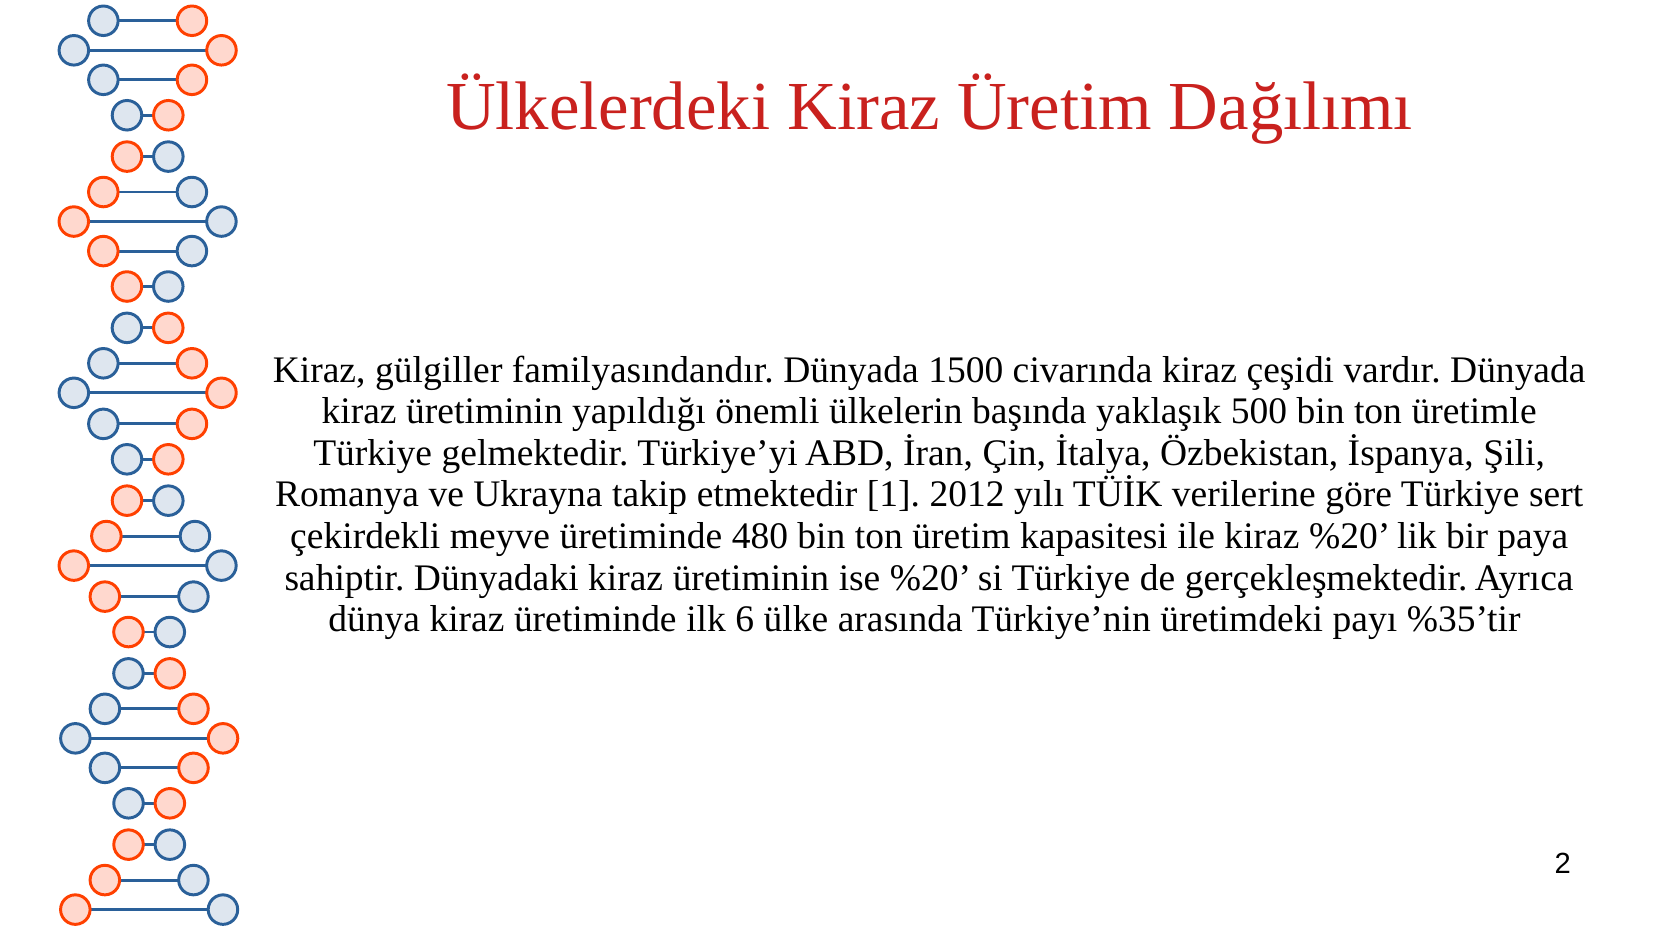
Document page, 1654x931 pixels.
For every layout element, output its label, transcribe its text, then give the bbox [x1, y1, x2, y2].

title Ülkelerdeki Kiraz Üretim Dağılımı [265, 29, 1595, 184]
subtitle Kiraz, gülgiller familyasındandır. Dünyada 1500 civarında kiraz çeşidi vardır. Dünyada kiraz üretiminin yapıldığı önemli ülkelerin başında yaklaşık 500 bin ton üretimle Türkiye gelmektedir. Türkiye’yi ABD, İran, Çin, İtalya, Özbekistan, İspanya, Şili, Romanya ve Ukrayna takip etmektedir [1]. 2012 yılı TÜİK verilerine göre Türkiye sert çekirdekli meyve üretiminde 480 bin ton üretim kapasitesi ile kiraz %20’ lik bir paya sahiptir. Dünyadaki kiraz üretiminin ise %20’ si Türkiye de gerçekleşmektedir. Ayrıca dünya kiraz üretiminde ilk 6 ülke arasında Türkiye’nin üretimdeki payı %35’tir [265, 224, 1595, 764]
